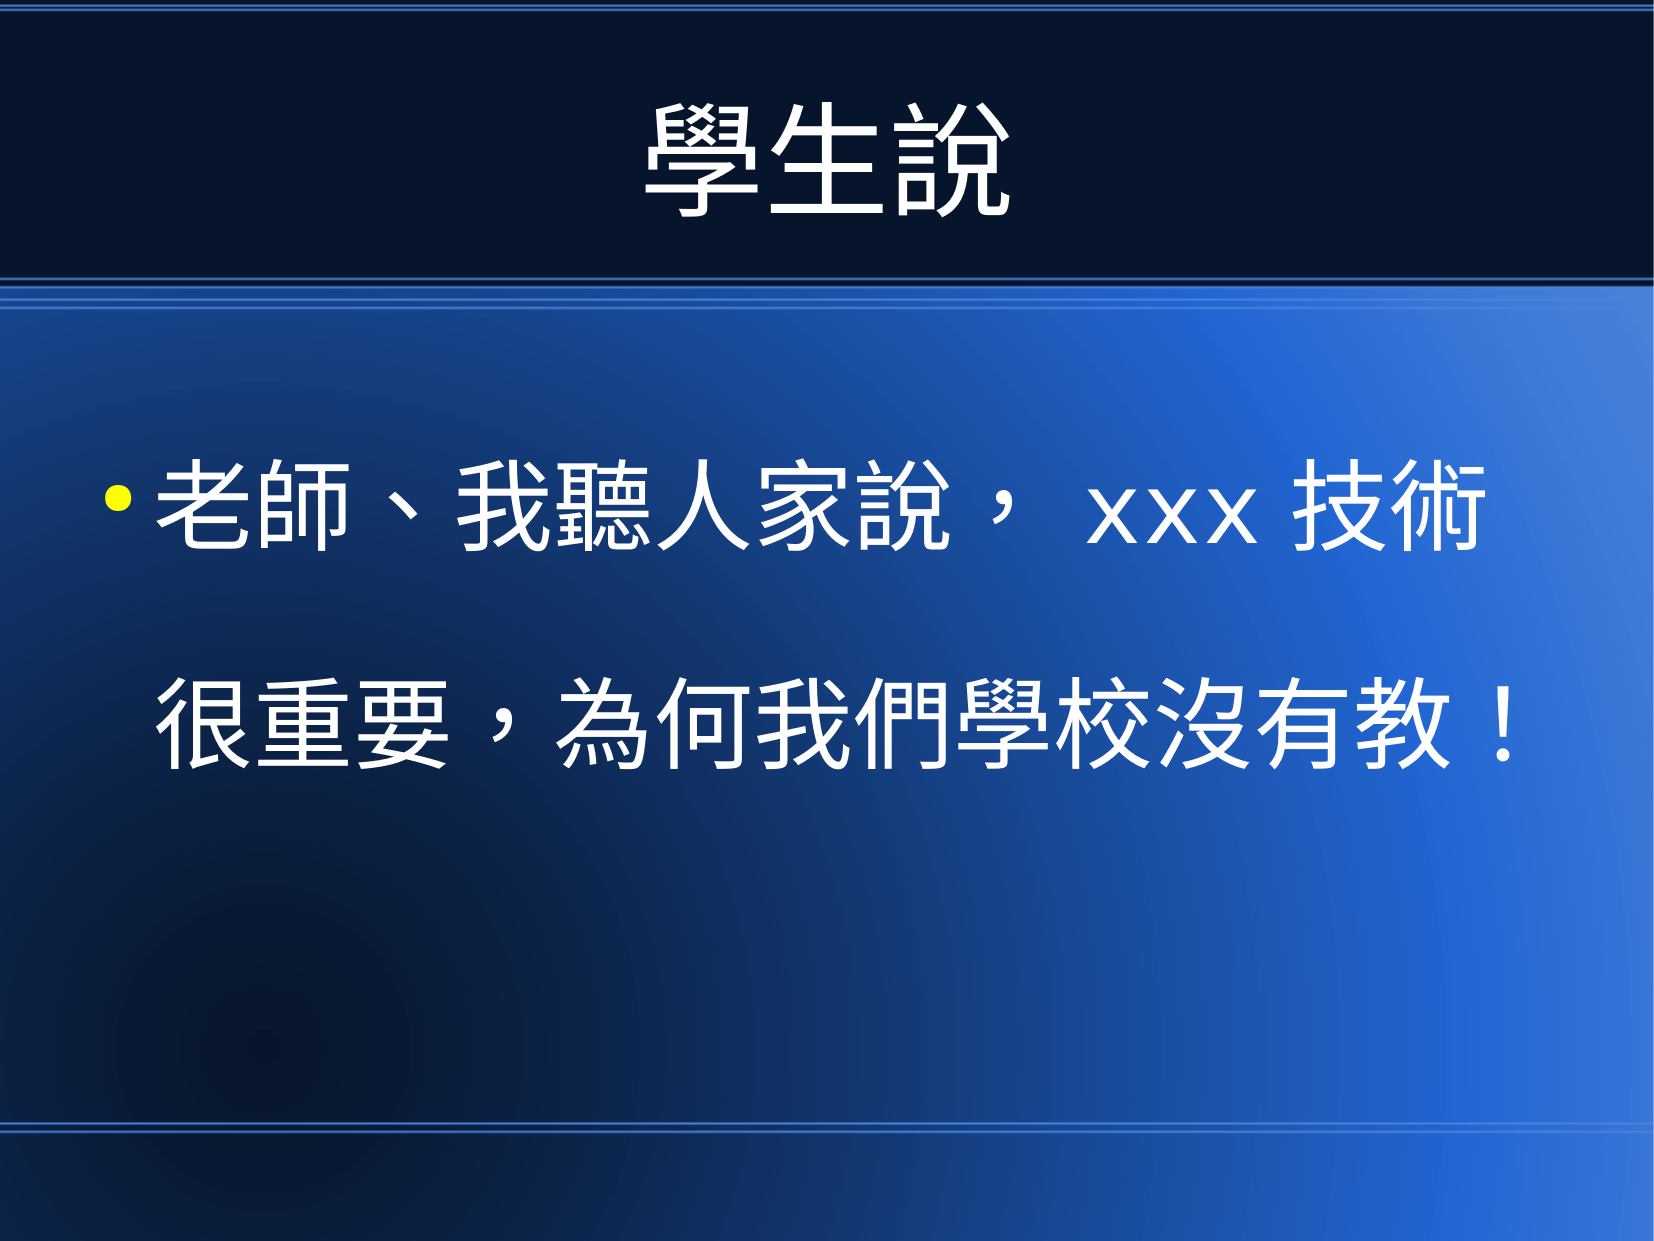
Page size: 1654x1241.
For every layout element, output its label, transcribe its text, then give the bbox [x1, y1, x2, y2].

picture [0, 0, 1654, 1241]
title 學生說 [82, 49, 1571, 257]
list 老師、我聽人家說，xxx技術很重要，為何我們學校沒有教！ [82, 355, 1571, 1241]
